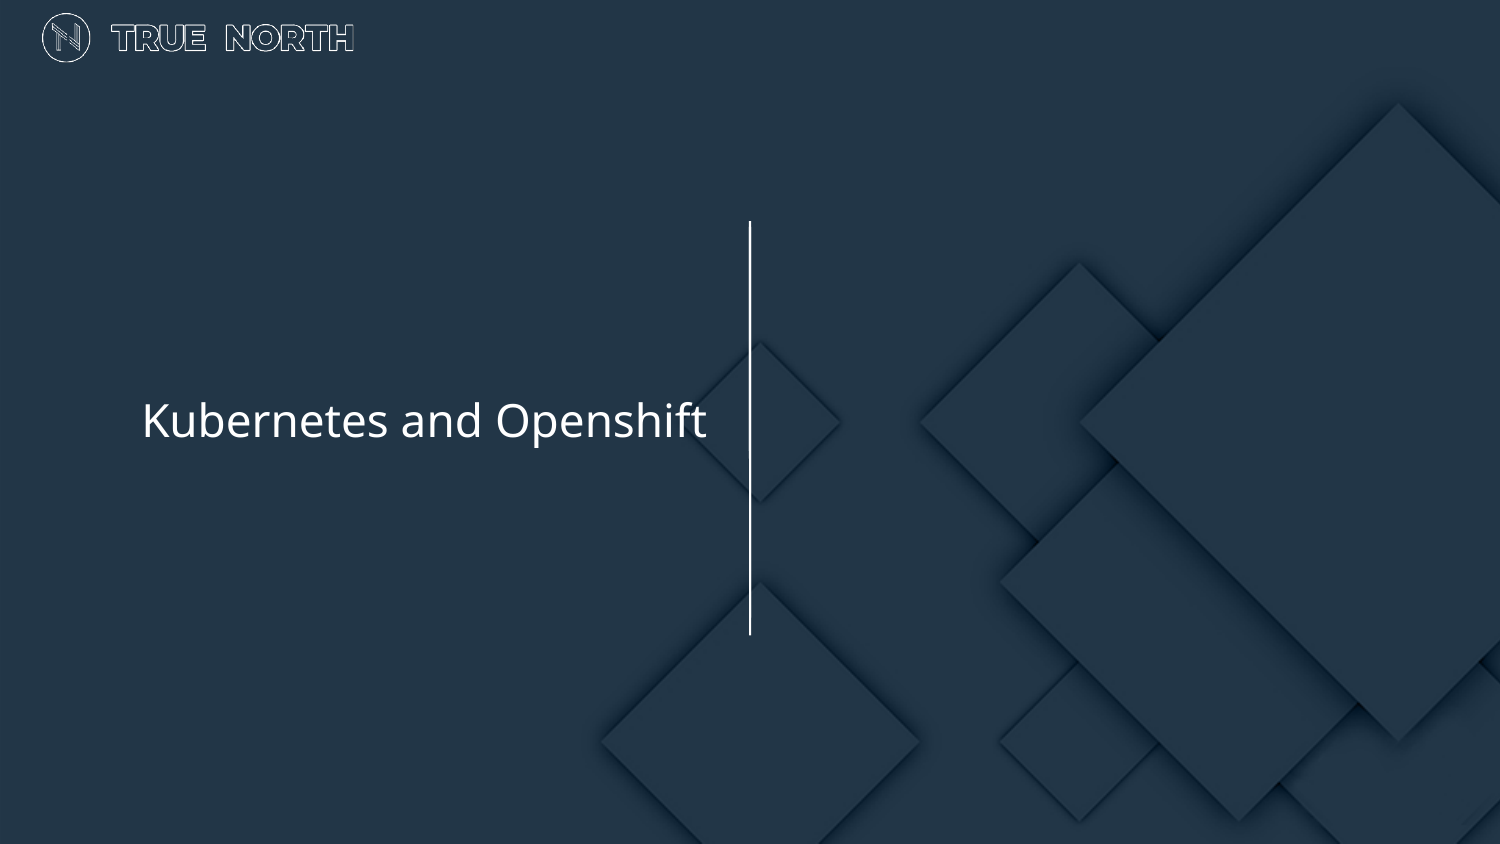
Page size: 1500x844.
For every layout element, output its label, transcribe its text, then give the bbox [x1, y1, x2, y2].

title Kubernetes and Openshift [41, 398, 708, 447]
picture [0, 0, 1500, 844]
